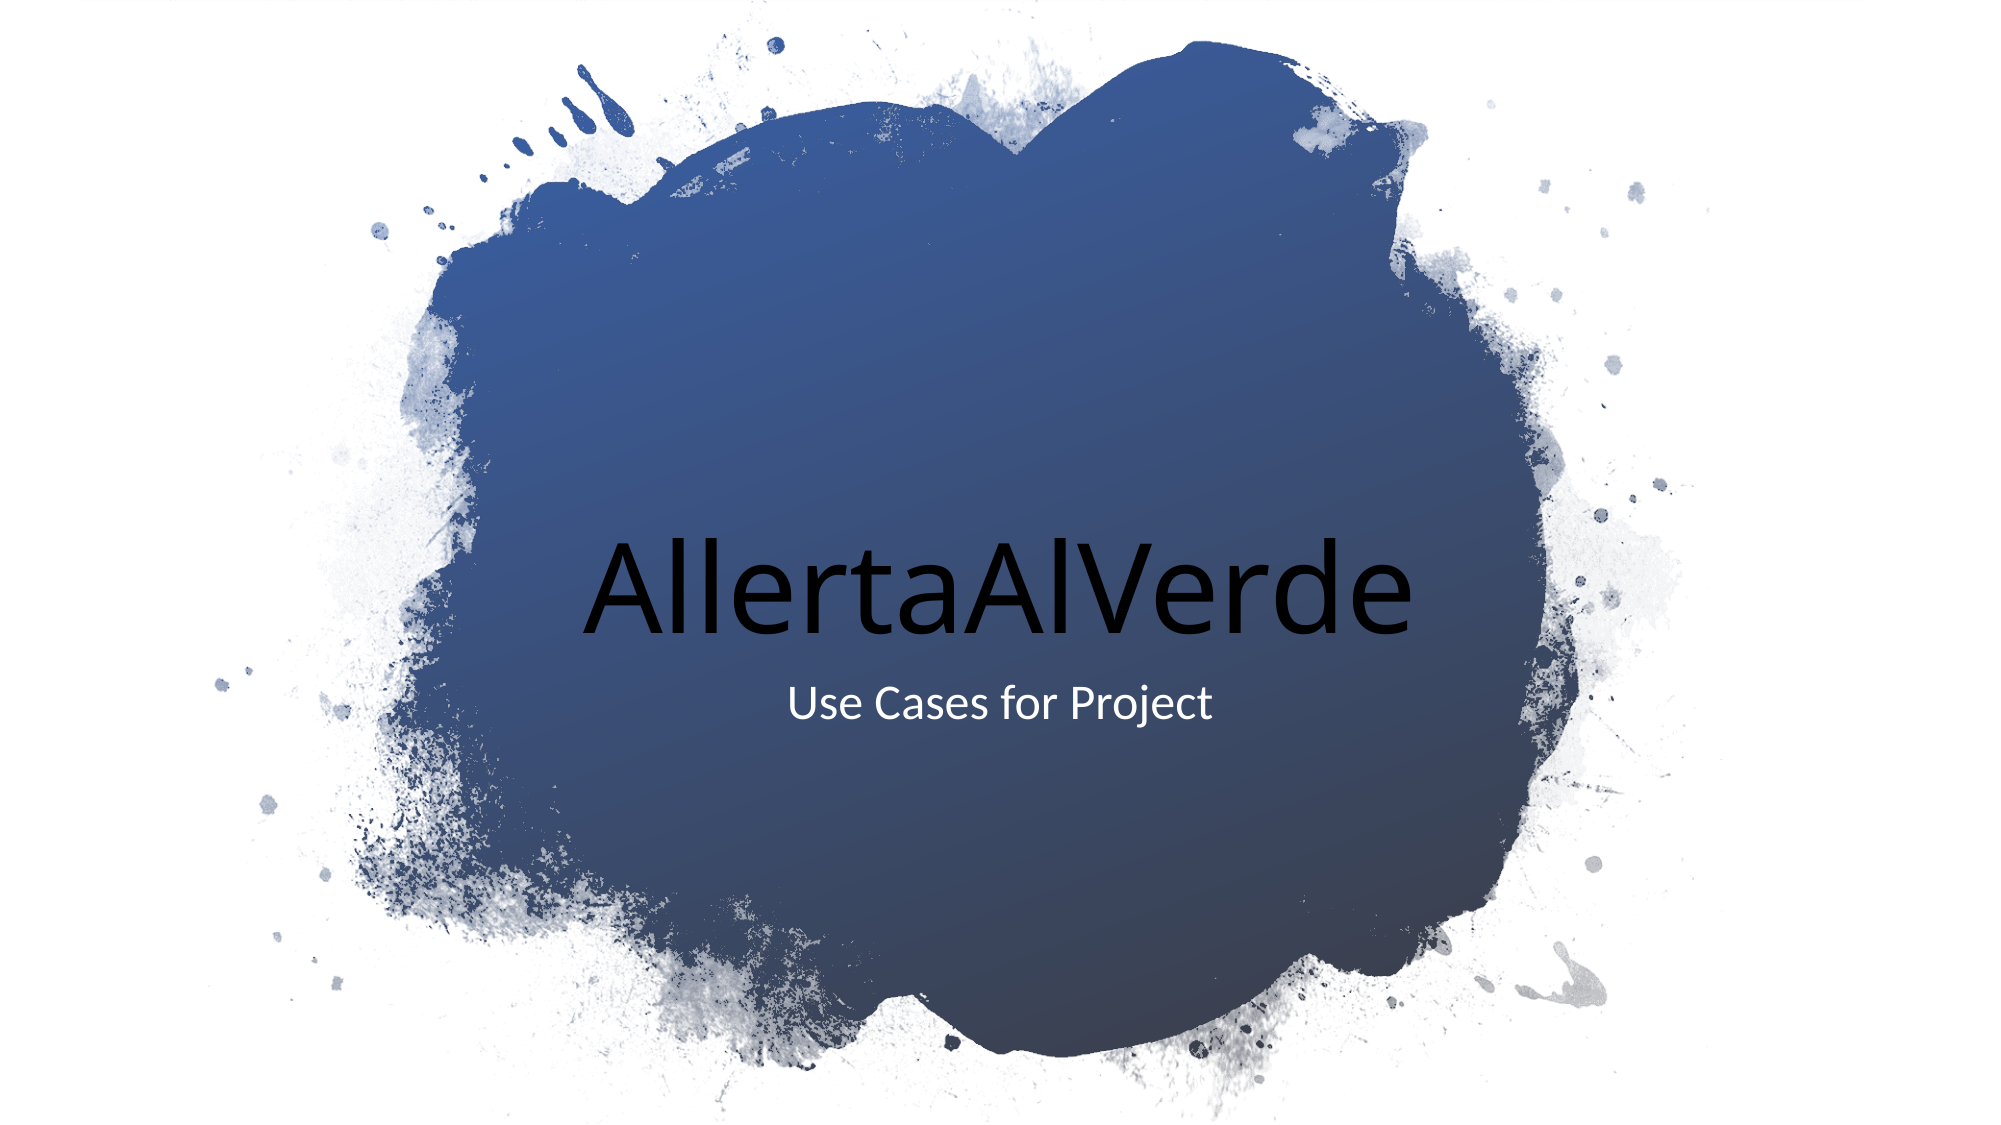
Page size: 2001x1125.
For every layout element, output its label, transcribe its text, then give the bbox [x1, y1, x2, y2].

subtitle Use Cases for Project [499, 668, 1502, 781]
title AllertaAlVerde [499, 335, 1502, 668]
picture [0, 0, 2000, 1125]
